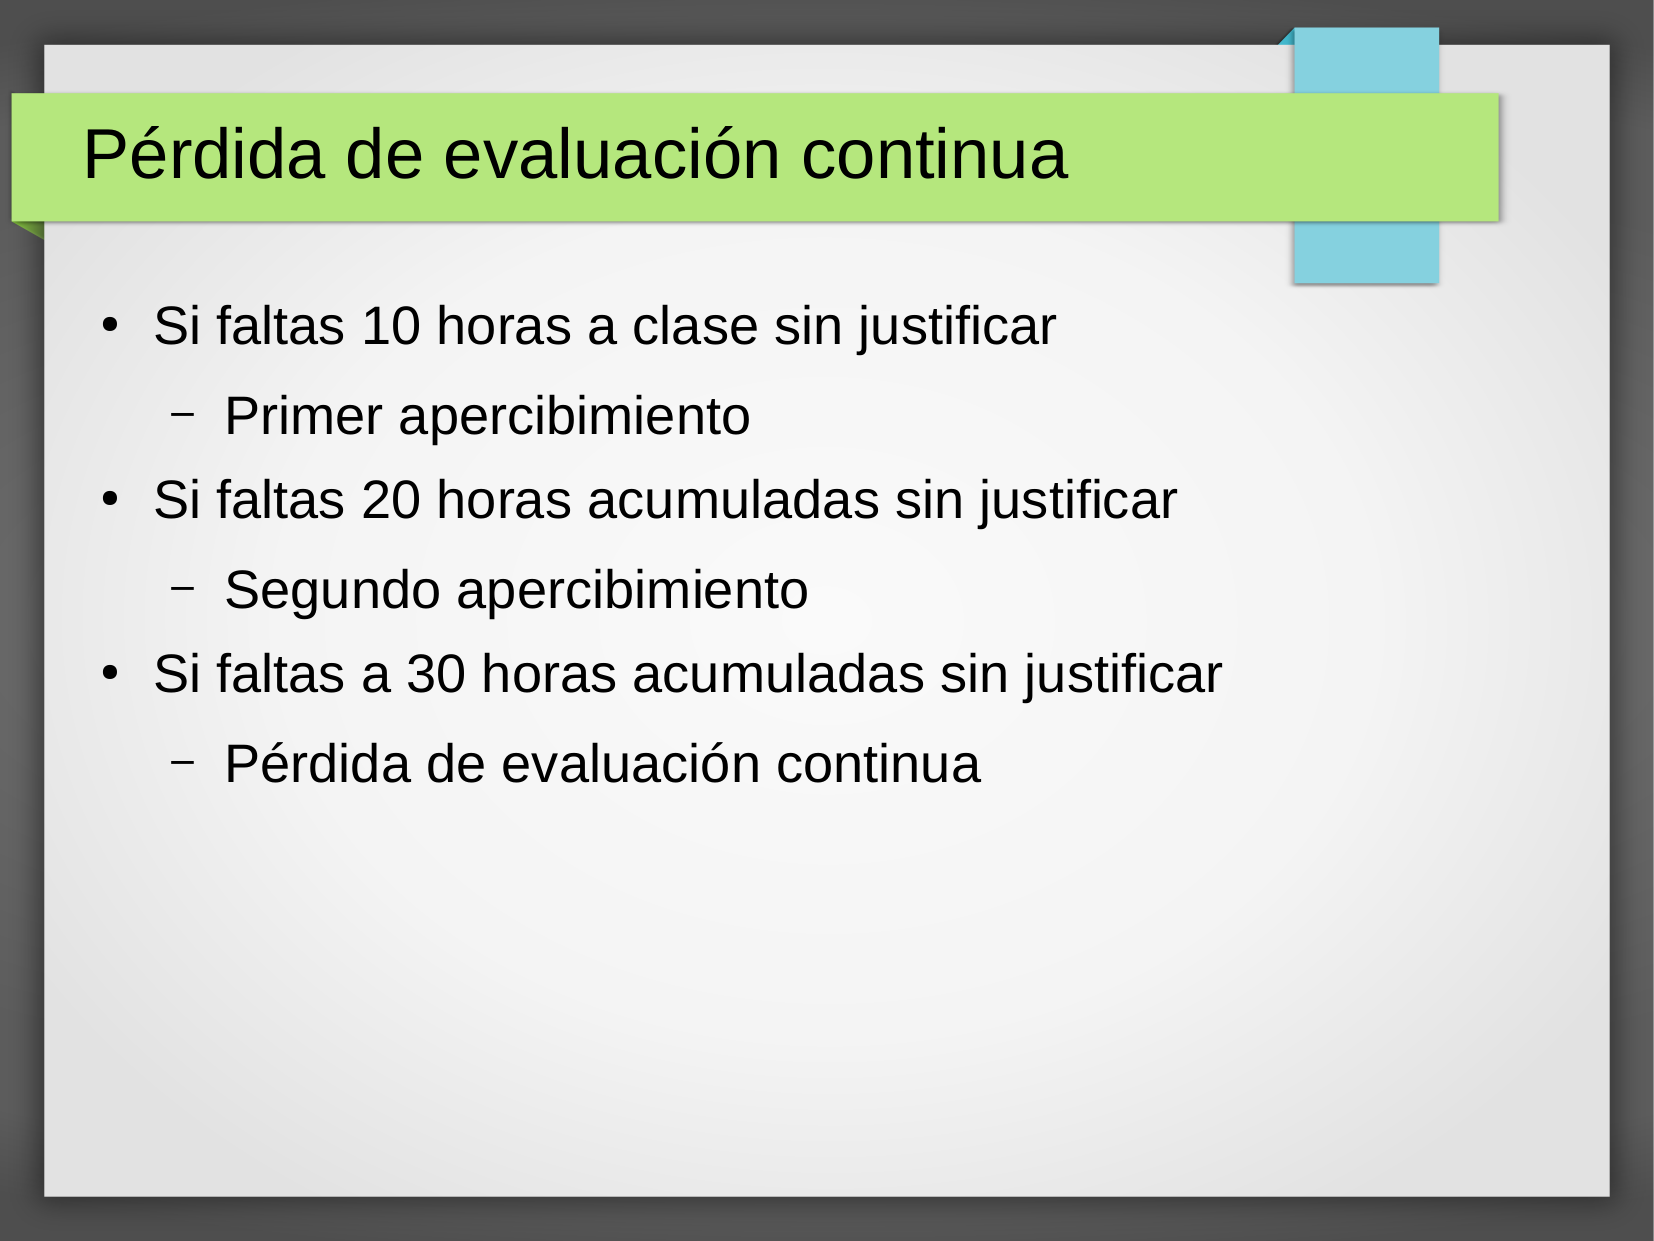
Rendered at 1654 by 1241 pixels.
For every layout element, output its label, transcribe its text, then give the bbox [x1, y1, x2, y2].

picture [0, 0, 1654, 1241]
list Si faltas 10 horas a clase sin justificar Primer apercibimiento Si faltas 20 horas acumuladas sin justificar Segundo apercibimiento Si faltas a 30 horas acumuladas sin justificar Pérdida de evaluación continua [82, 295, 1571, 1015]
title Pérdida de evaluación continua [82, 94, 1264, 213]
